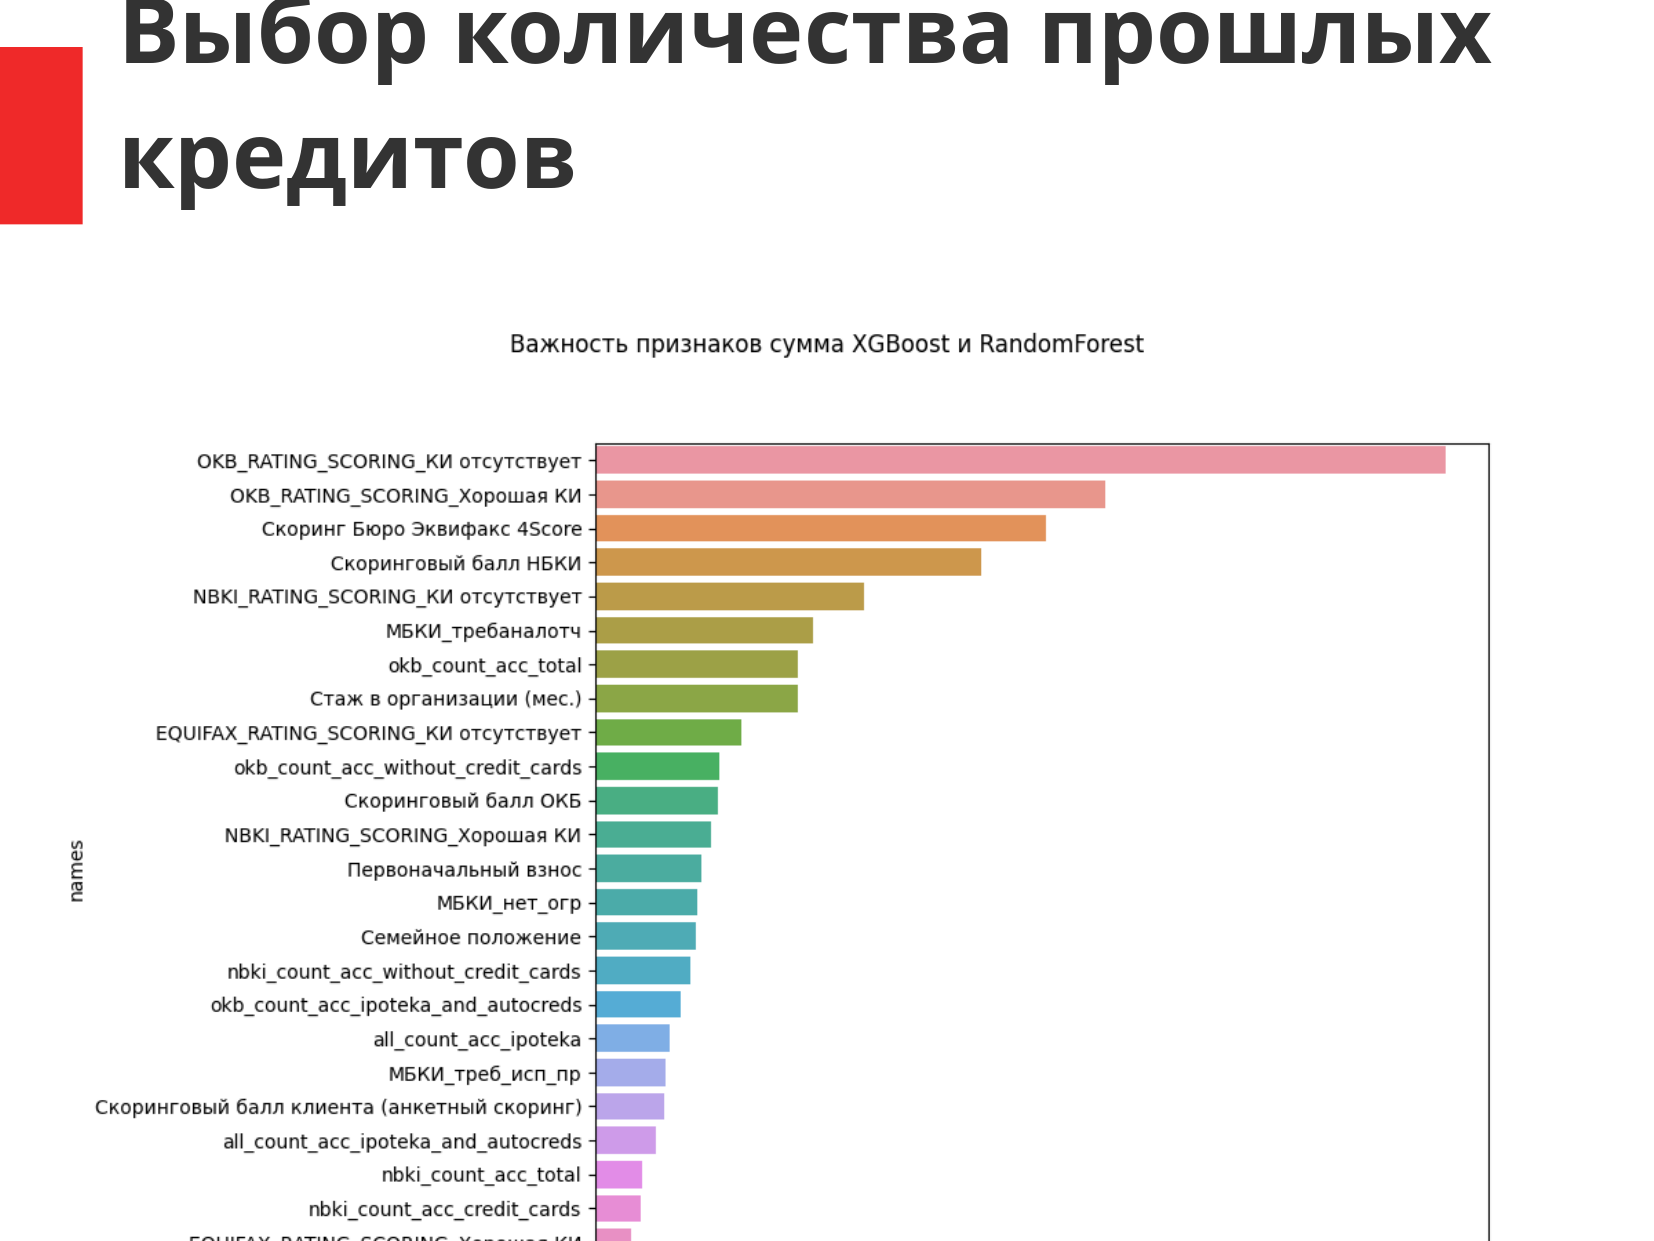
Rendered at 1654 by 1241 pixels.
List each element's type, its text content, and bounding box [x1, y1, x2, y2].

picture [0, 311, 1654, 1241]
title Выбор количества прошлых кредитов [118, 0, 1571, 311]
